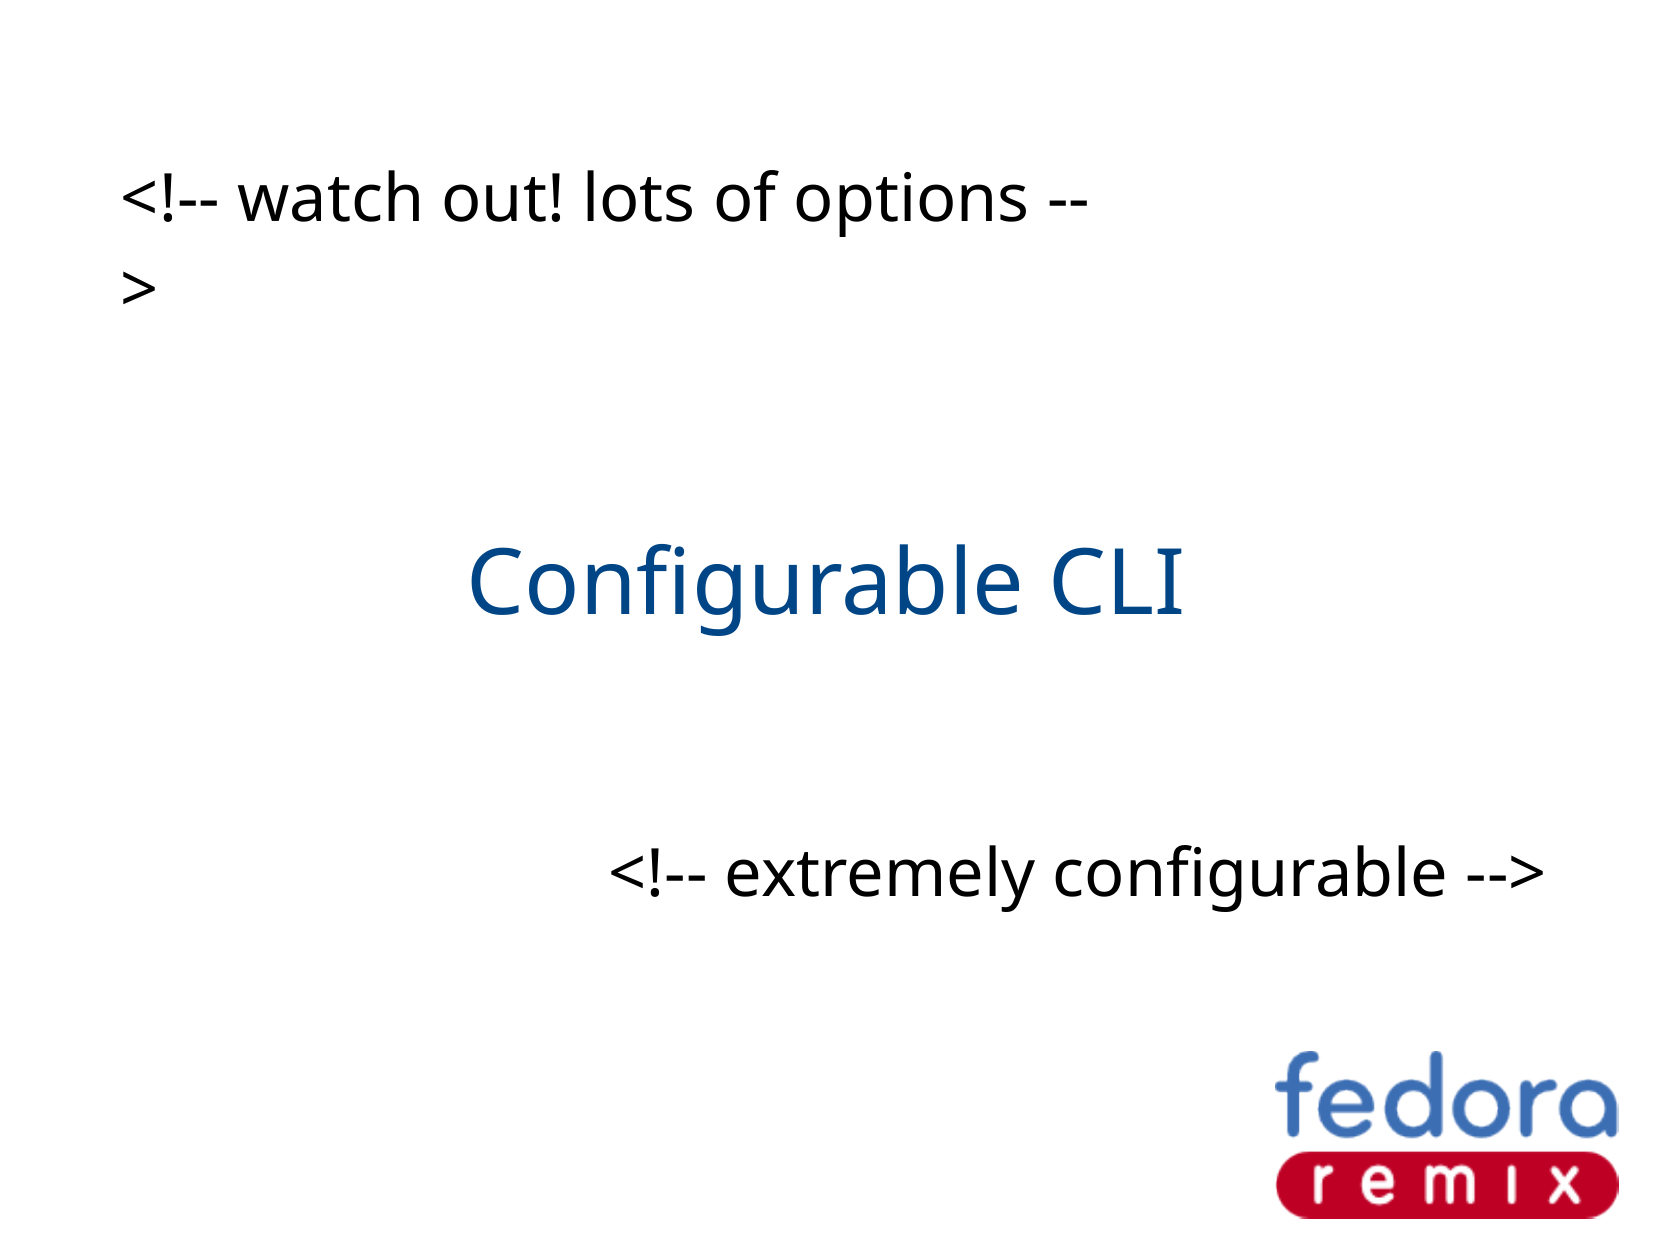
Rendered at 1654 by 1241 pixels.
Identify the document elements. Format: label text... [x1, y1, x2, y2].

list <!-- extremely configurable --> [537, 825, 1613, 900]
picture [1275, 1051, 1619, 1219]
title Configurable CLI [82, 56, 1571, 1102]
list <!-- watch out! lots of options --> [49, 150, 1126, 226]
